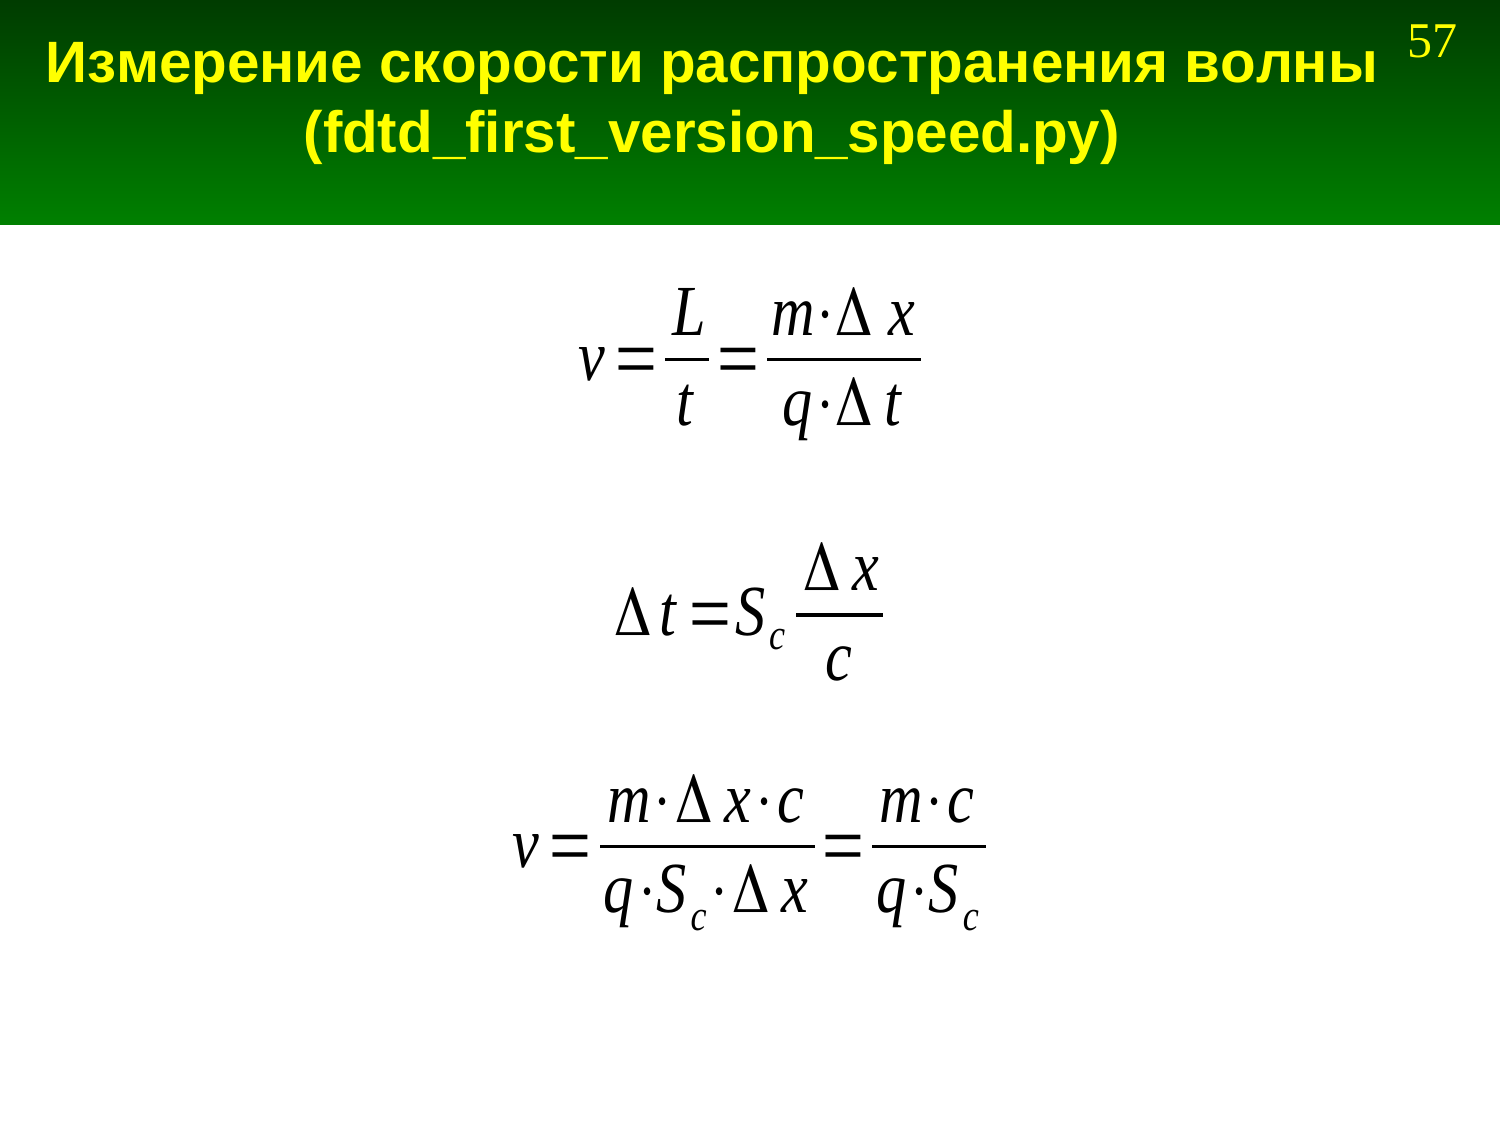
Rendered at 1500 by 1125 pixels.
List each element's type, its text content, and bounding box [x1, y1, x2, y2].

chart [599, 527, 901, 699]
title Измерение скорости распространения волны (fdtd_first_version_speed.py) [25, 0, 1399, 207]
chart [563, 271, 937, 443]
chart [497, 759, 1003, 941]
